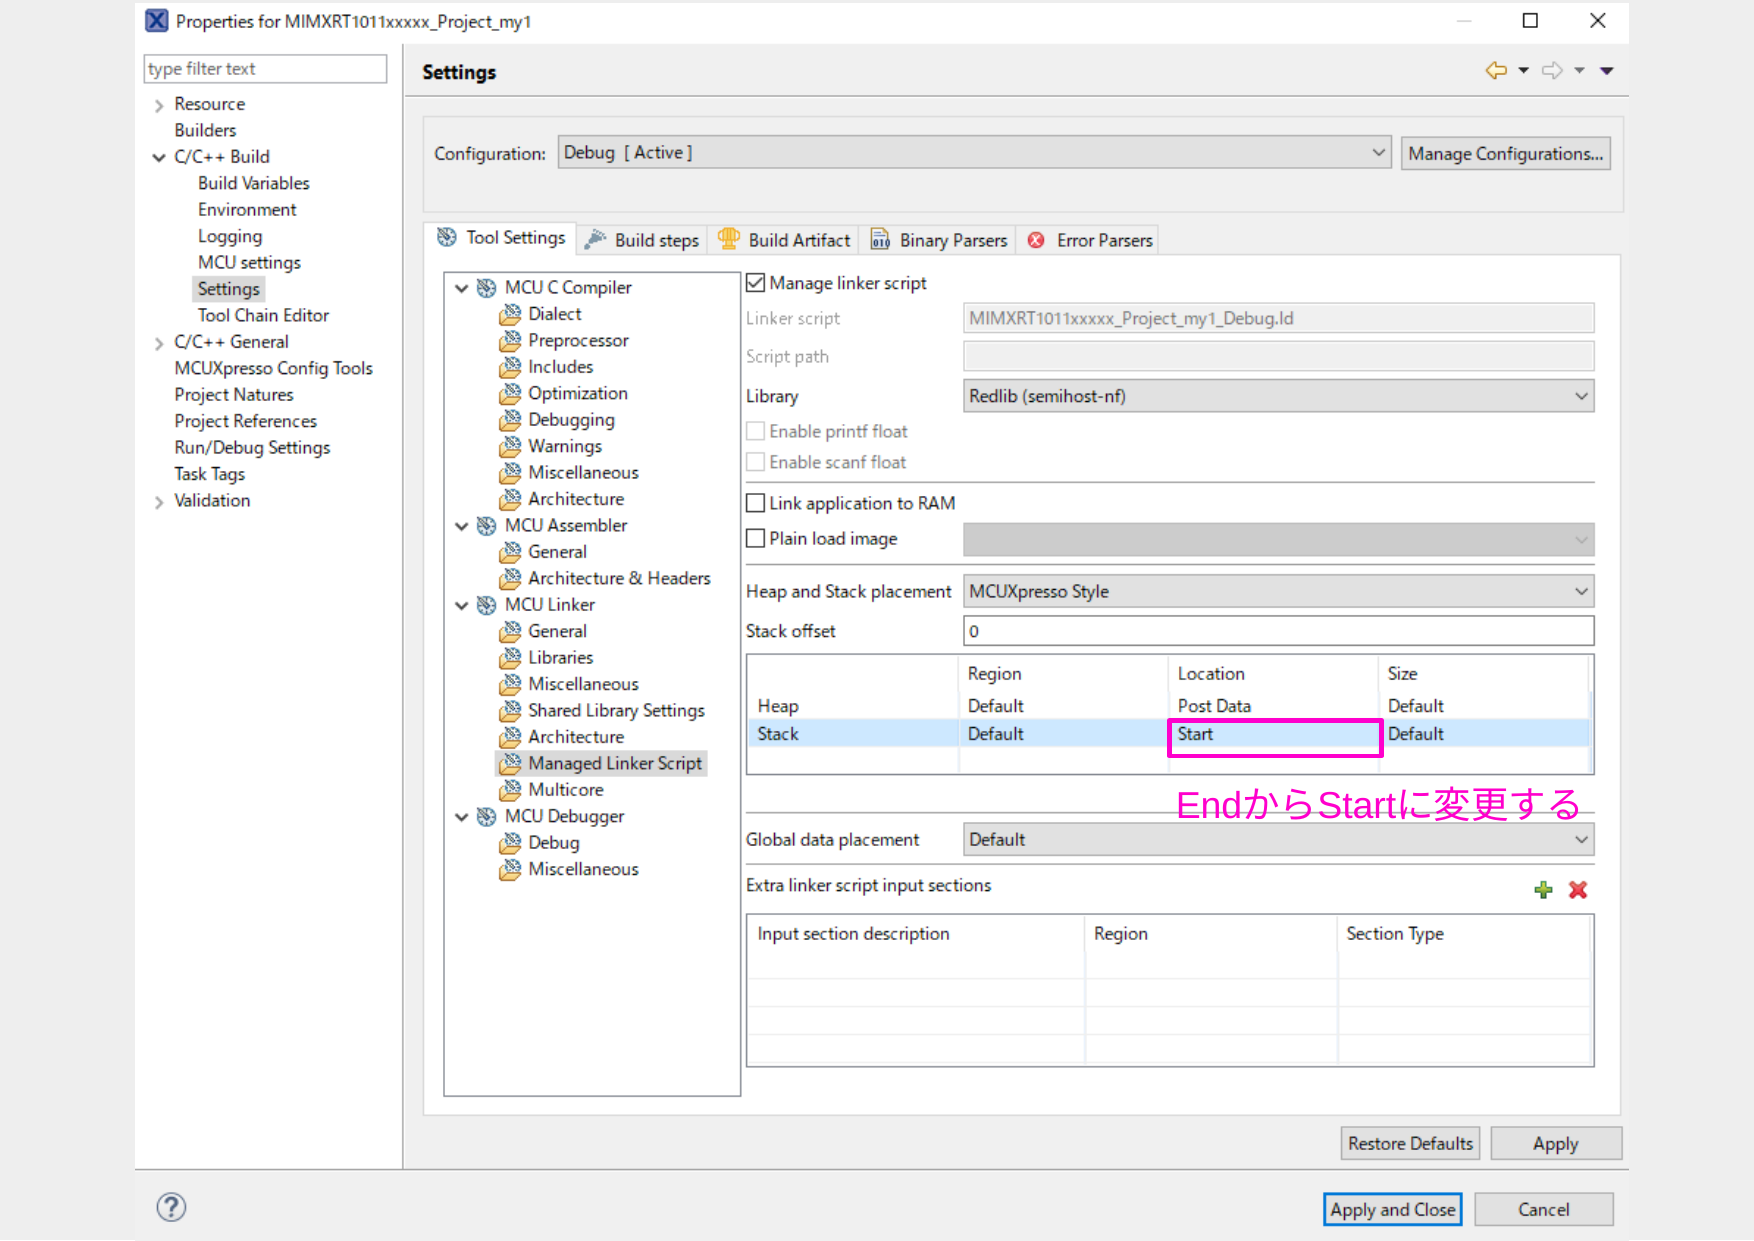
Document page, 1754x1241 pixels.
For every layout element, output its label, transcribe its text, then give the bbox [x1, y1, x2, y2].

text_box EndからStartに変更する [1161, 767, 1583, 825]
picture [135, 3, 1629, 1241]
